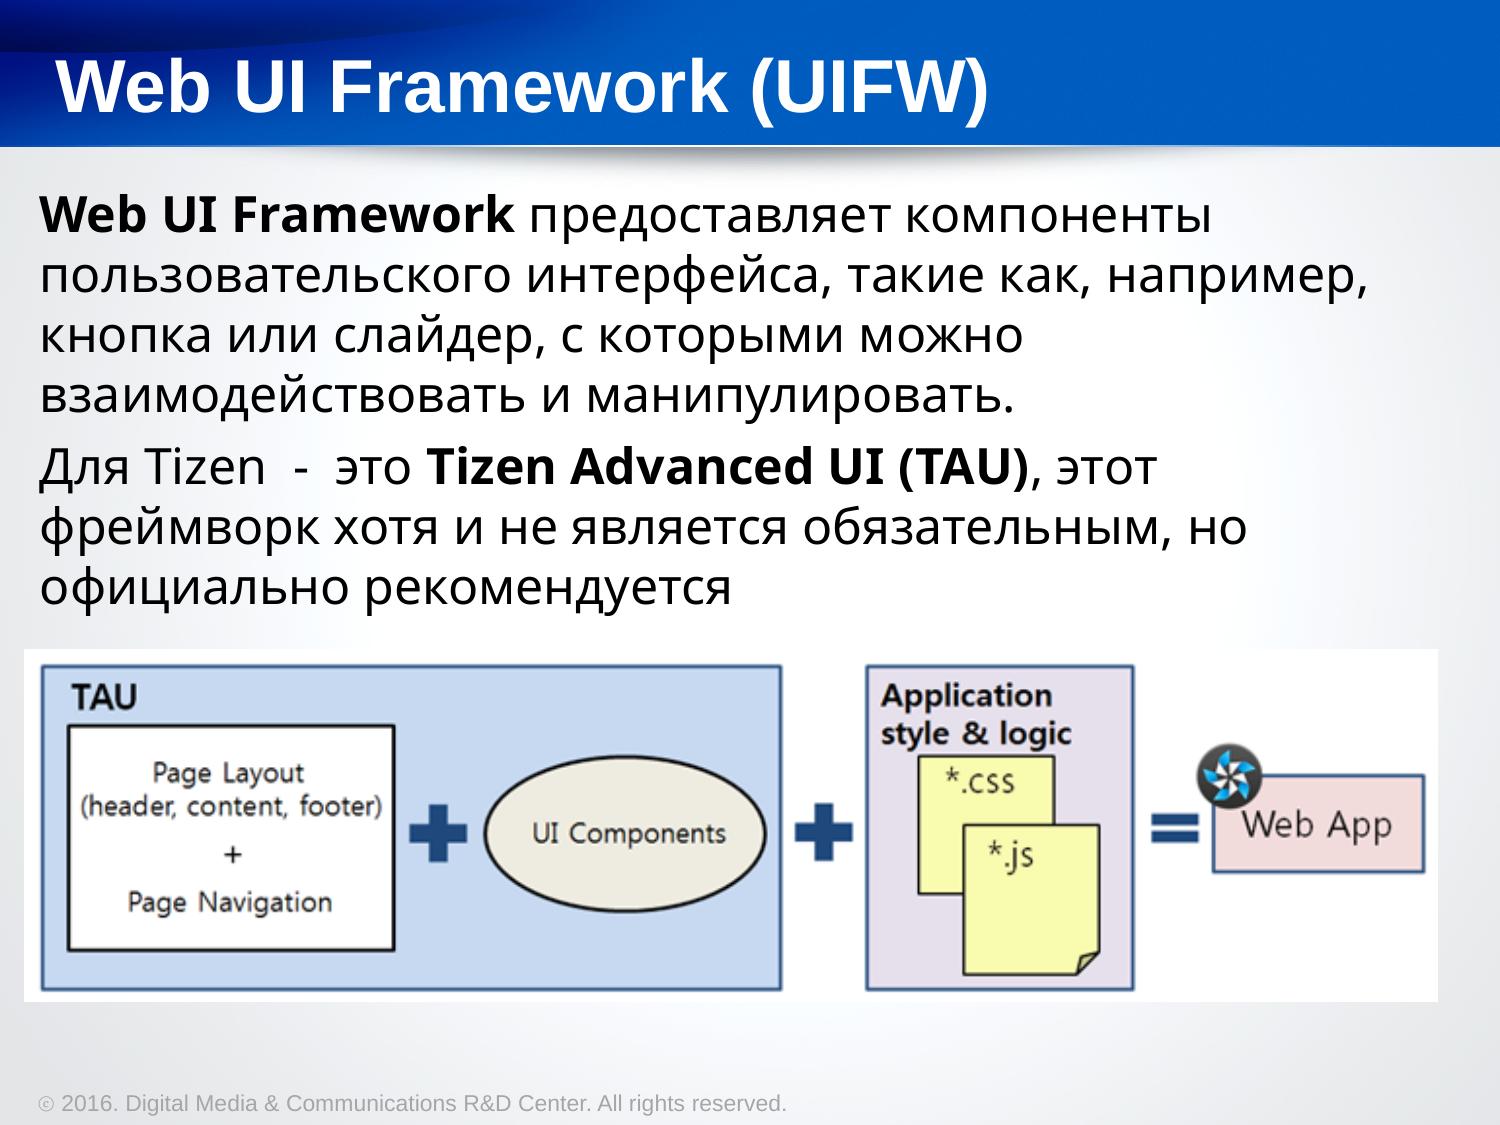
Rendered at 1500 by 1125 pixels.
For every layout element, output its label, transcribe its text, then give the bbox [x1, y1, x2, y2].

text_box Web UI Framework предоставляет компоненты пользовательского интерфейса, такие как, например, кнопка или слайдер, с которыми можно взаимодействовать и манипулировать. Для Tizen - это Tizen Advanced UI (TAU), этот фреймворк хотя и не является обязательным, но официально рекомендуется [24, 174, 1466, 623]
picture [0, 0, 1500, 1125]
title Web UI Framework (UIFW) [37, 38, 1471, 126]
